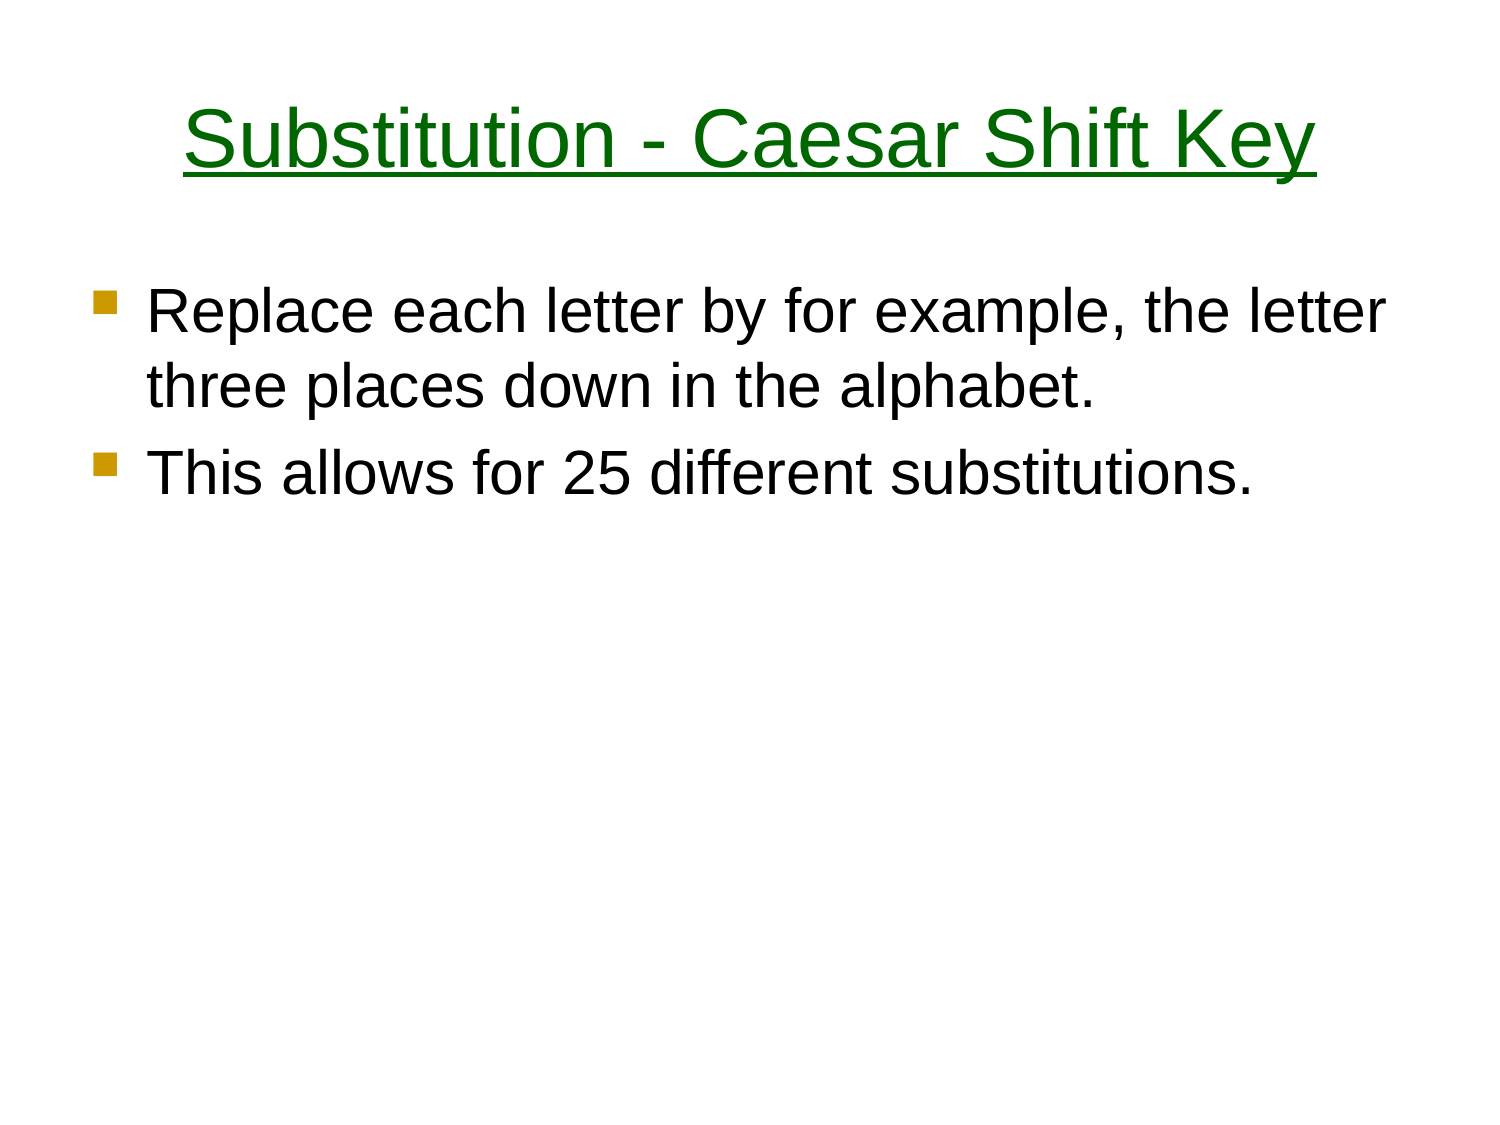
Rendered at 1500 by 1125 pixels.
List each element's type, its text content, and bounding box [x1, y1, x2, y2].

list Replace each letter by for example, the letter three places down in the alphabet. This allows for 25 different substitutions. [75, 262, 1425, 1006]
title Substitution - Caesar Shift Key [75, 88, 1425, 190]
